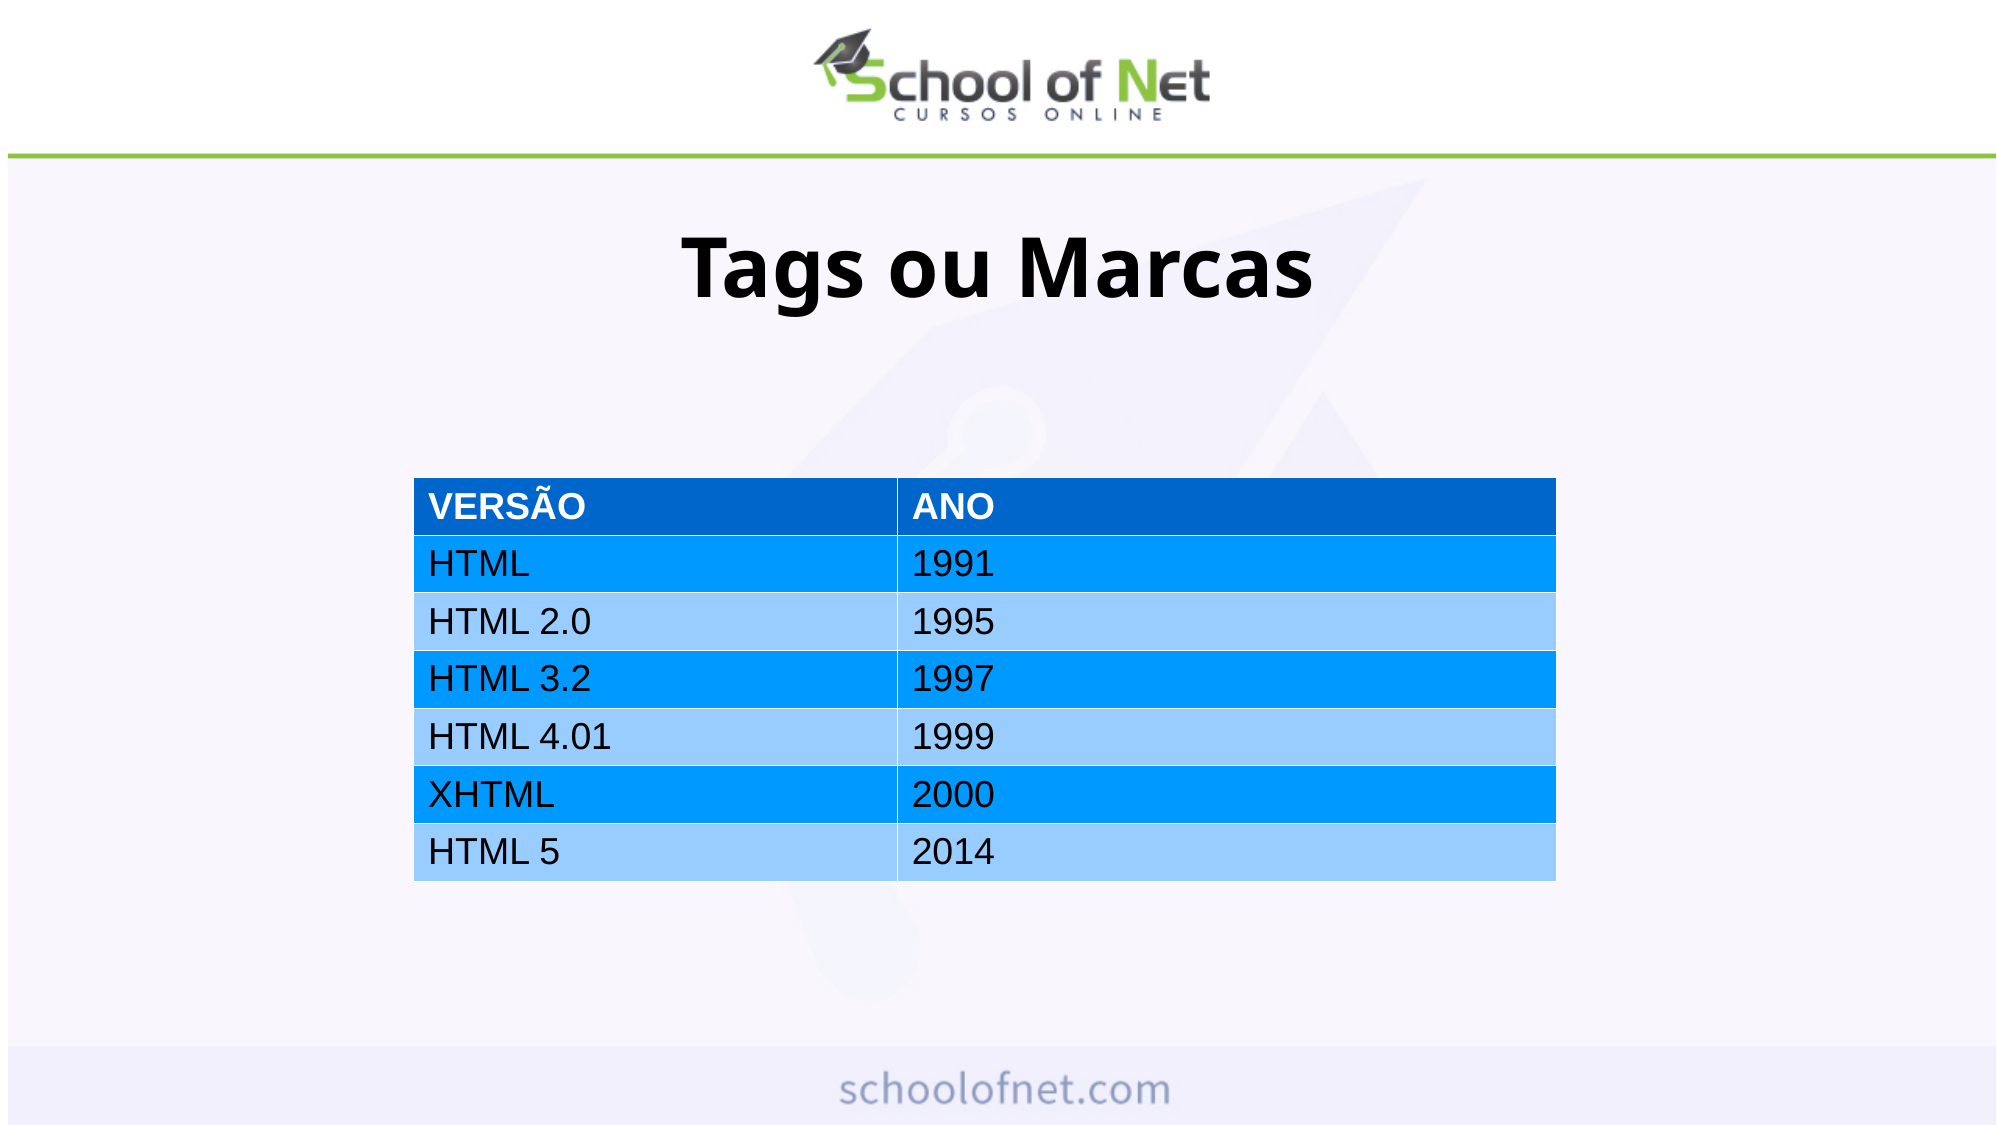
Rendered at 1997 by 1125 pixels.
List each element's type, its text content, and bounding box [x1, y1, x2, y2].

table_cell HTML [414, 536, 897, 592]
table_cell HTML 4.01 [414, 709, 897, 765]
table_header ANO [898, 478, 1556, 535]
table_cell HTML 3.2 [414, 651, 897, 708]
table_cell HTML 5 [414, 824, 897, 881]
table_header VERSÃO [414, 478, 897, 535]
table_cell 2000 [898, 766, 1556, 823]
table_cell 1991 [898, 536, 1556, 592]
table_cell 2014 [898, 824, 1556, 881]
table_cell XHTML [414, 766, 897, 823]
picture [7, 5, 1997, 1125]
table_cell HTML 2.0 [414, 593, 897, 650]
table_cell 1995 [898, 593, 1556, 650]
table_cell 1999 [898, 709, 1556, 765]
table_cell 1997 [898, 651, 1556, 708]
title Tags ou Marcas [99, 171, 1897, 360]
